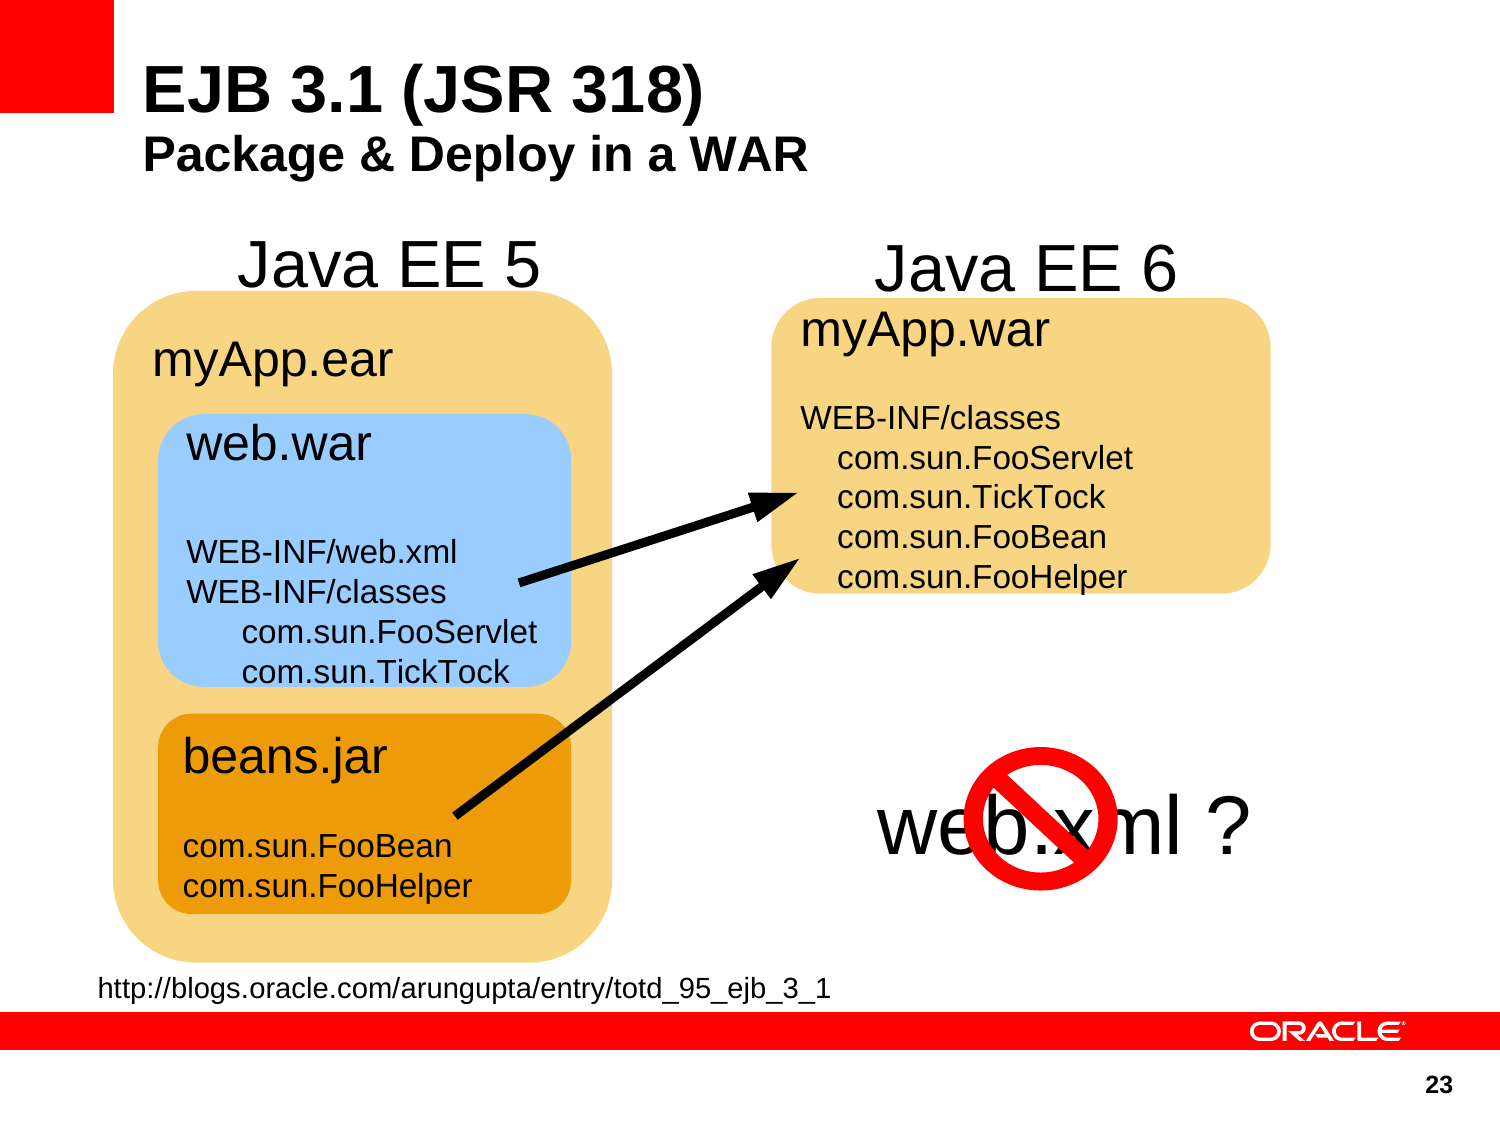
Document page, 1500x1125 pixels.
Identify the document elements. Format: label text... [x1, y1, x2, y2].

text_box web.xml ? [983, 789, 1073, 872]
text_box Java EE 5 [222, 213, 567, 312]
text_box [963, 747, 1118, 891]
text_box web.war WEB-INF/web.xml WEB-INF/classes com.sun.FooServlet com.sun.TickTock [158, 414, 572, 687]
text_box web.xml ? [1009, 765, 1098, 849]
text_box myApp.war WEB-INF/classes com.sun.FooServlet com.sun.TickTock com.sun.FooBean com.sun.FooHelper [771, 297, 1271, 594]
picture [0, 0, 114, 113]
title EJB 3.1 (JSR 318) Package & Deploy in a WAR [128, 43, 1372, 191]
text_box beans.jar com.sun.FooBean com.sun.FooHelper [158, 713, 572, 914]
text_box myApp.ear [112, 290, 613, 961]
text_box web.xml ? [863, 763, 997, 879]
text_box web.xml ? [1085, 763, 1270, 879]
text_box Java EE 6 [860, 217, 1237, 316]
picture [0, 1012, 1500, 1050]
text_box http://blogs.oracle.com/arungupta/entry/totd_95_ejb_3_1 [82, 961, 847, 1020]
